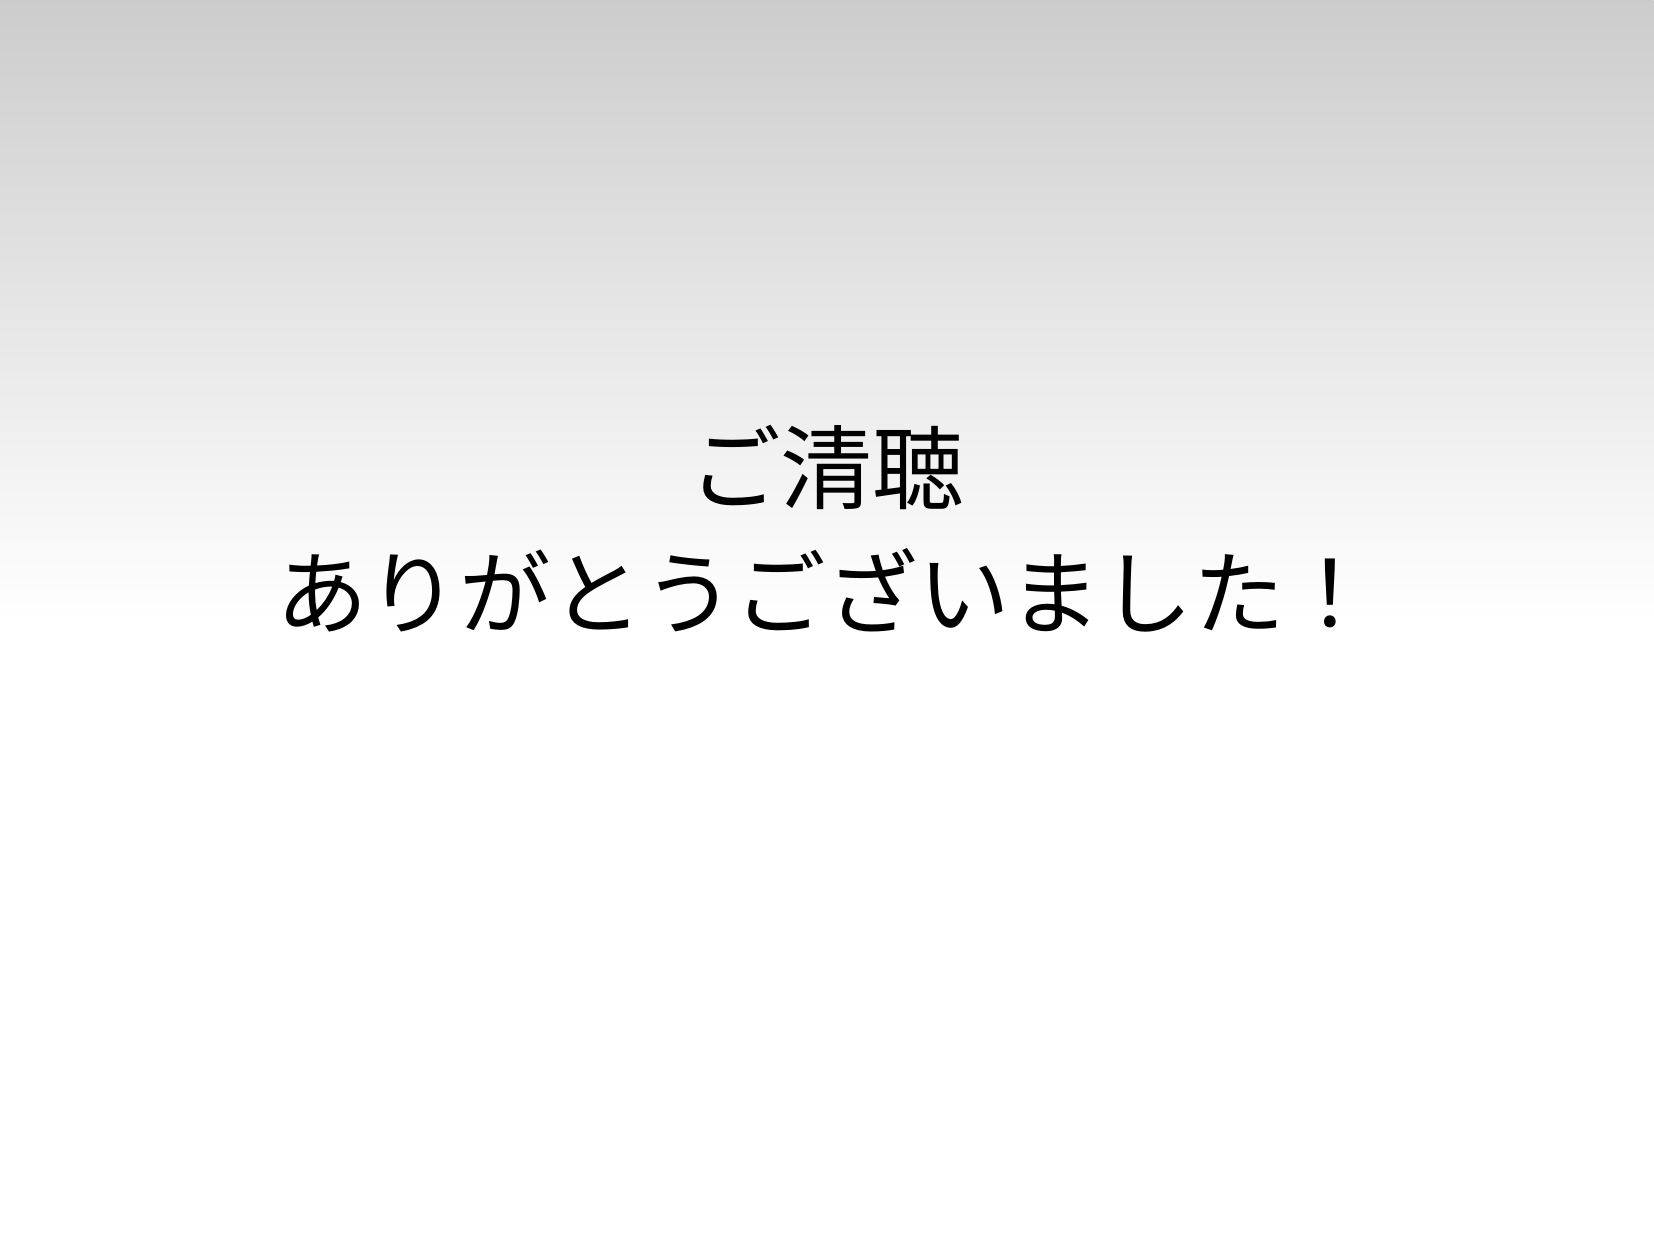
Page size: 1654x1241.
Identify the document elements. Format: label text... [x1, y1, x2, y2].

subtitle ご清聴 ありがとうございました！ [82, 49, 1571, 1109]
